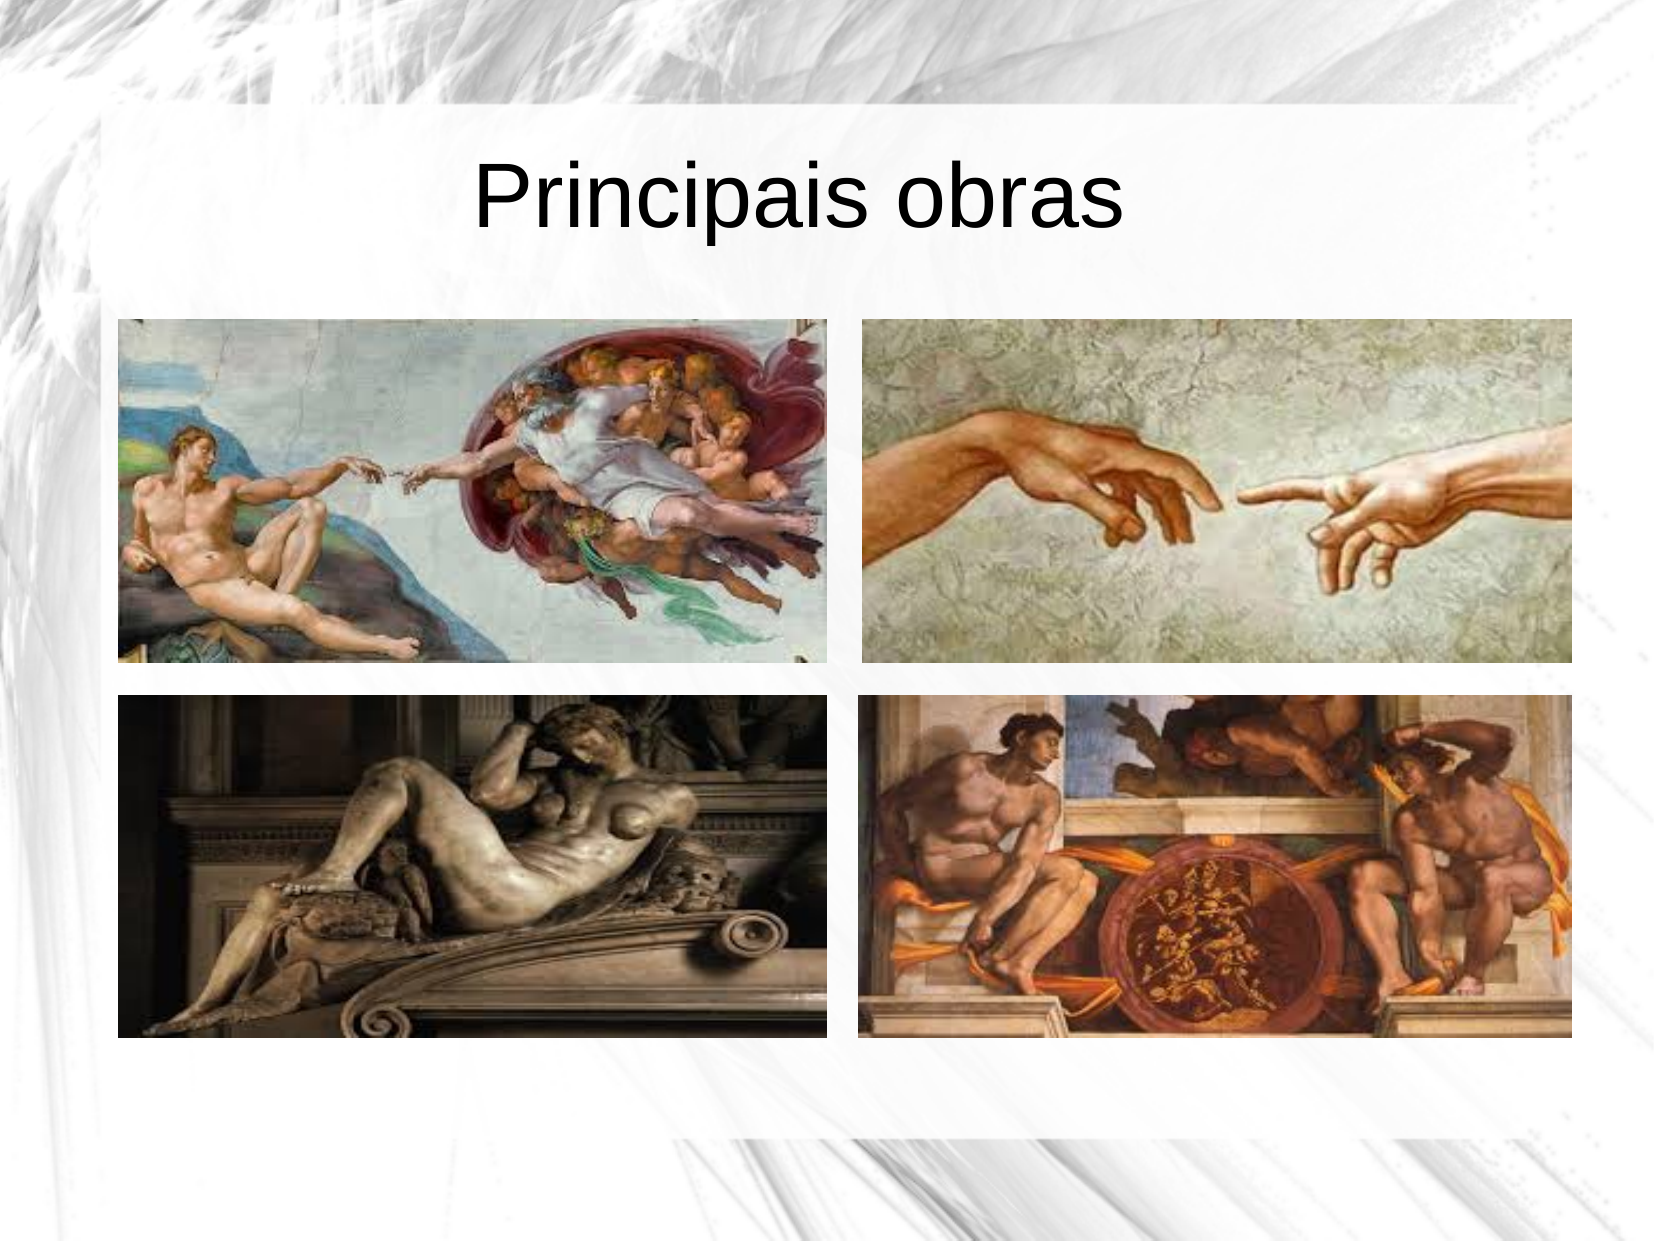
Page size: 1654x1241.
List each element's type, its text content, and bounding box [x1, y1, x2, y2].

picture [0, 0, 1654, 1241]
title Principais obras [118, 112, 1506, 281]
